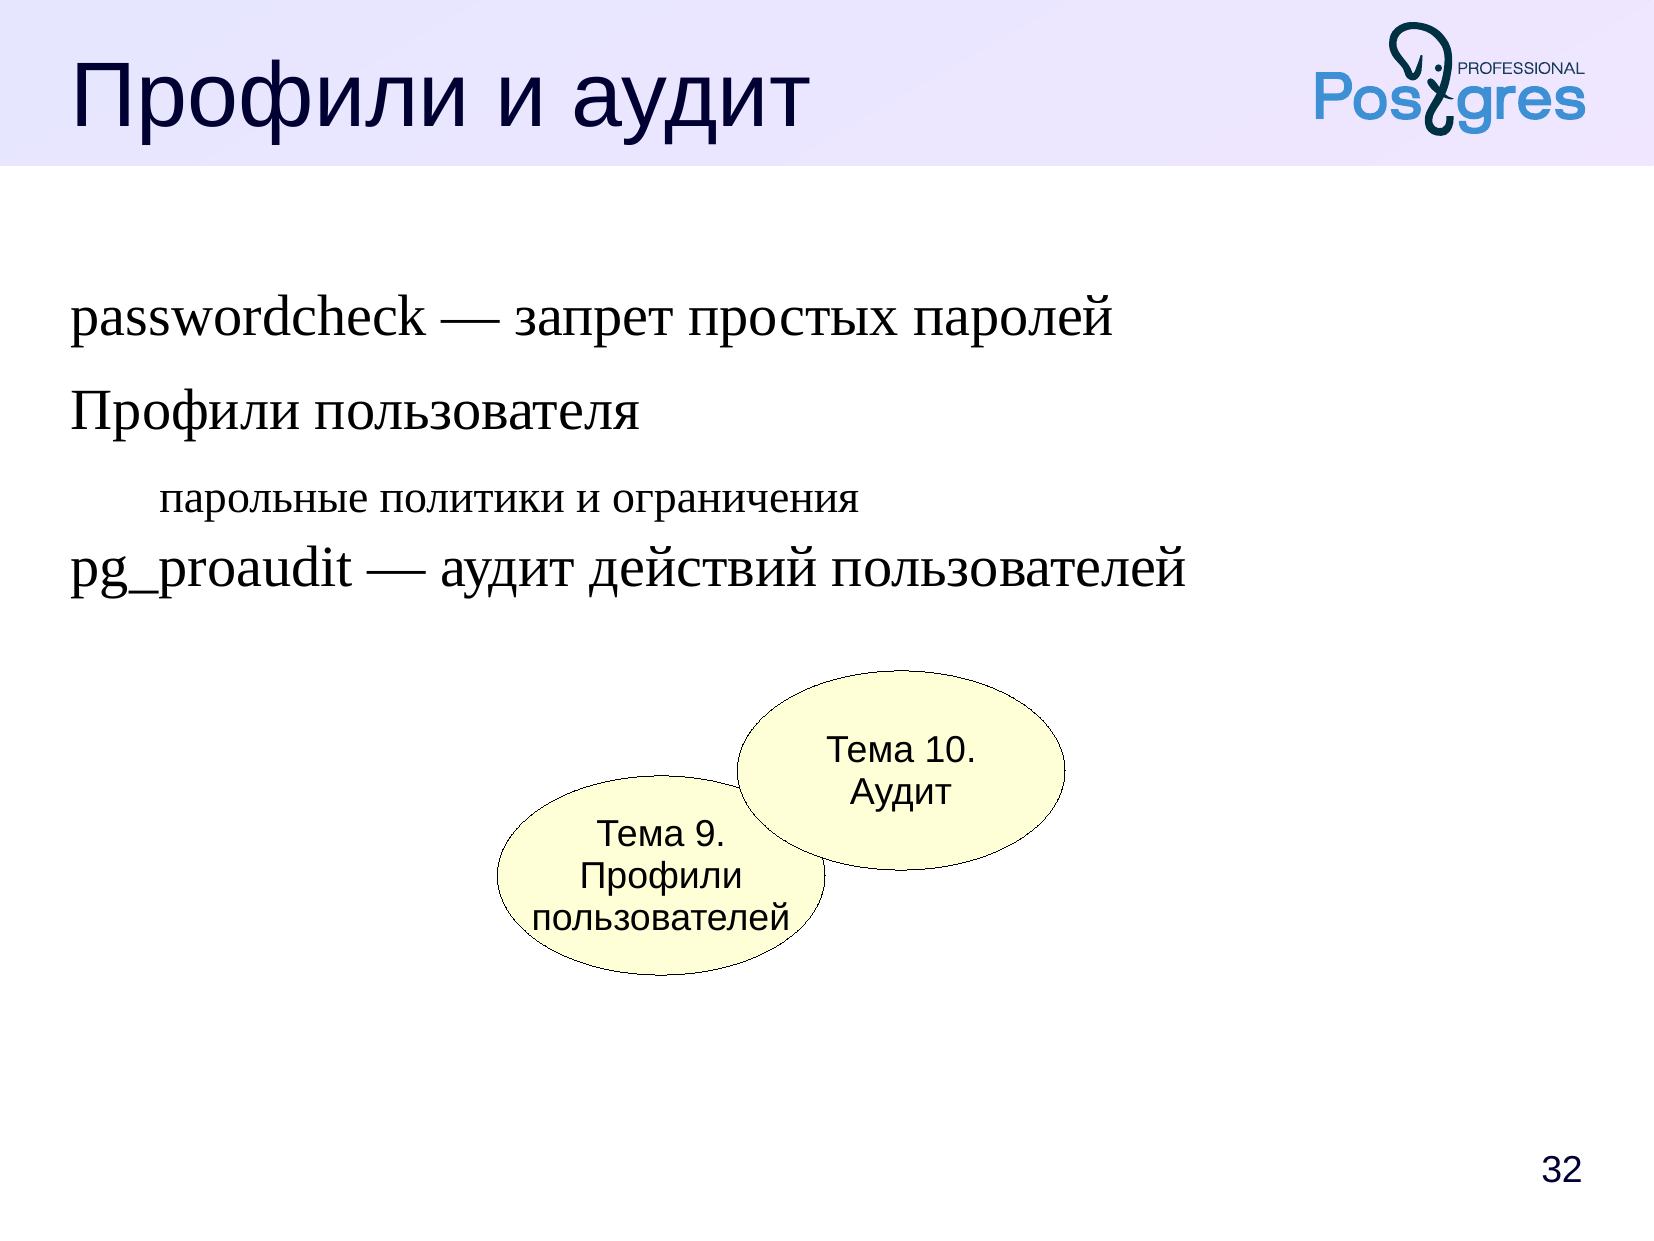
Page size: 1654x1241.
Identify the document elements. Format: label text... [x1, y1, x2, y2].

text_box Тема 9. Профили пользователей [497, 775, 826, 976]
title Профили и аудит [70, 43, 1241, 147]
list passwordcheck — запрет простых паролей Профили пользователя парольные политики и ограничения pg_proaudit — аудит действий пользователей [70, 283, 1583, 1141]
text_box Тема 10. Аудит [737, 670, 1066, 871]
